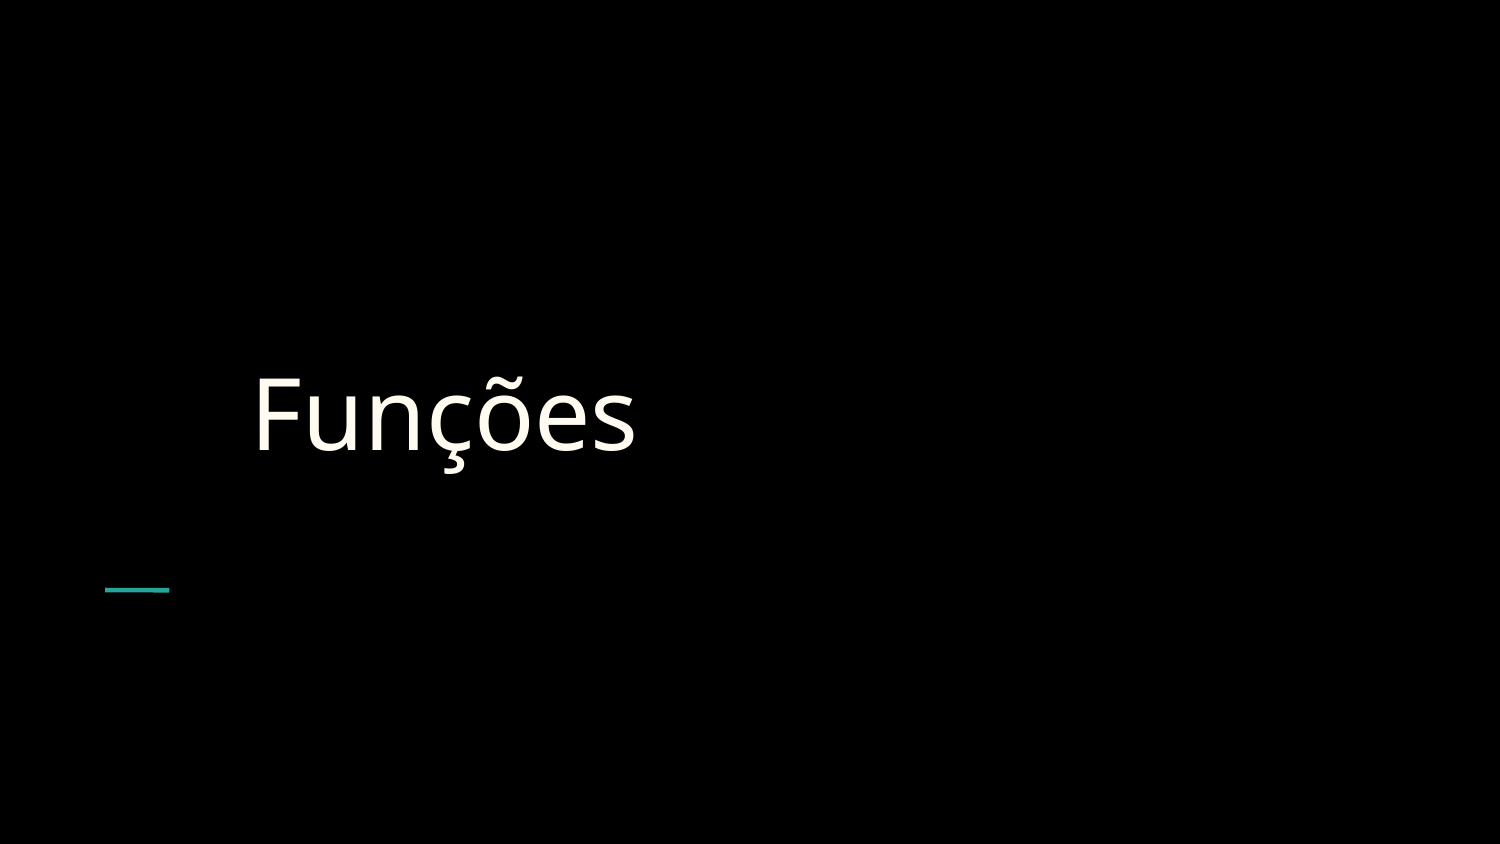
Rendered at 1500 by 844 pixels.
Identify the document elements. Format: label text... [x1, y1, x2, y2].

text_box Funções [235, 335, 1339, 486]
